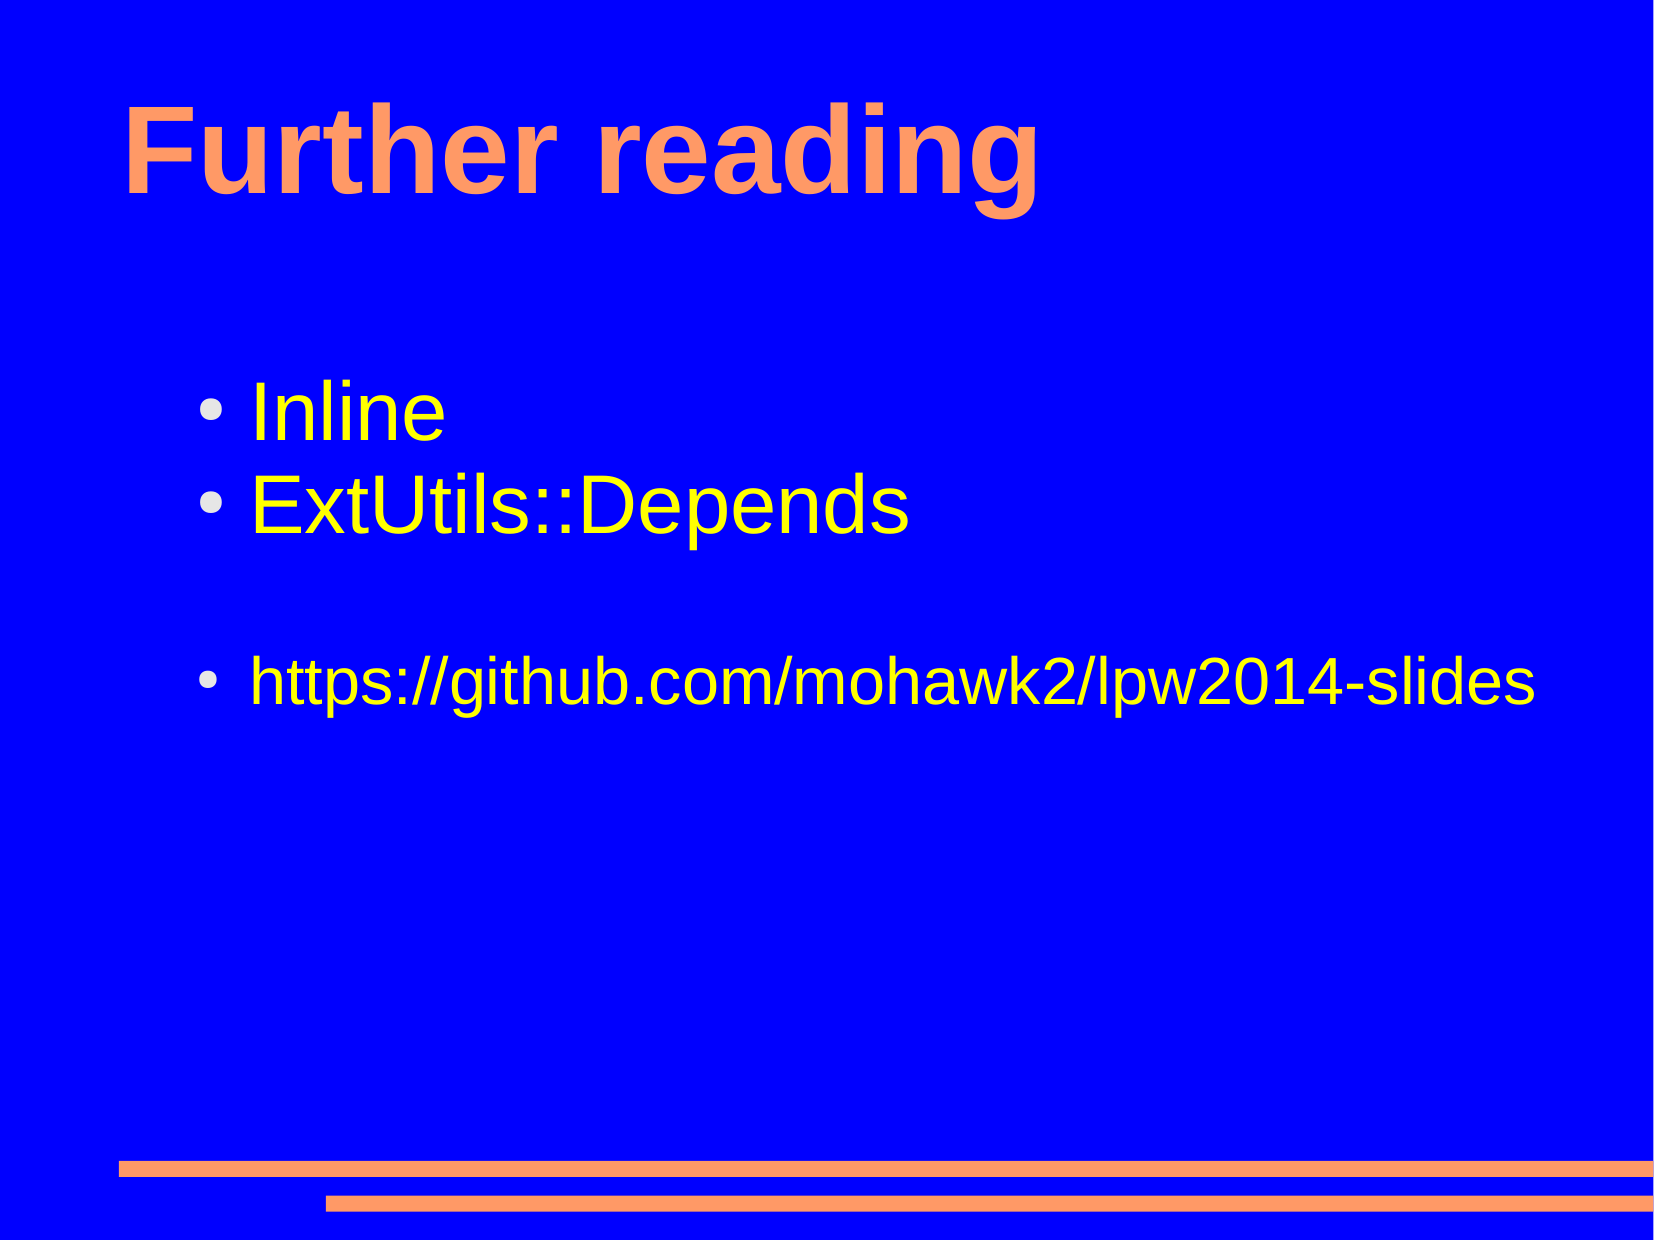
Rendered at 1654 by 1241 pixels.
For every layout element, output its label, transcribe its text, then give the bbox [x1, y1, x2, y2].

list Inline ExtUtils::Depends https://github.com/mohawk2/lpw2014-slides [178, 364, 1570, 1147]
title Further reading [121, 46, 1534, 254]
